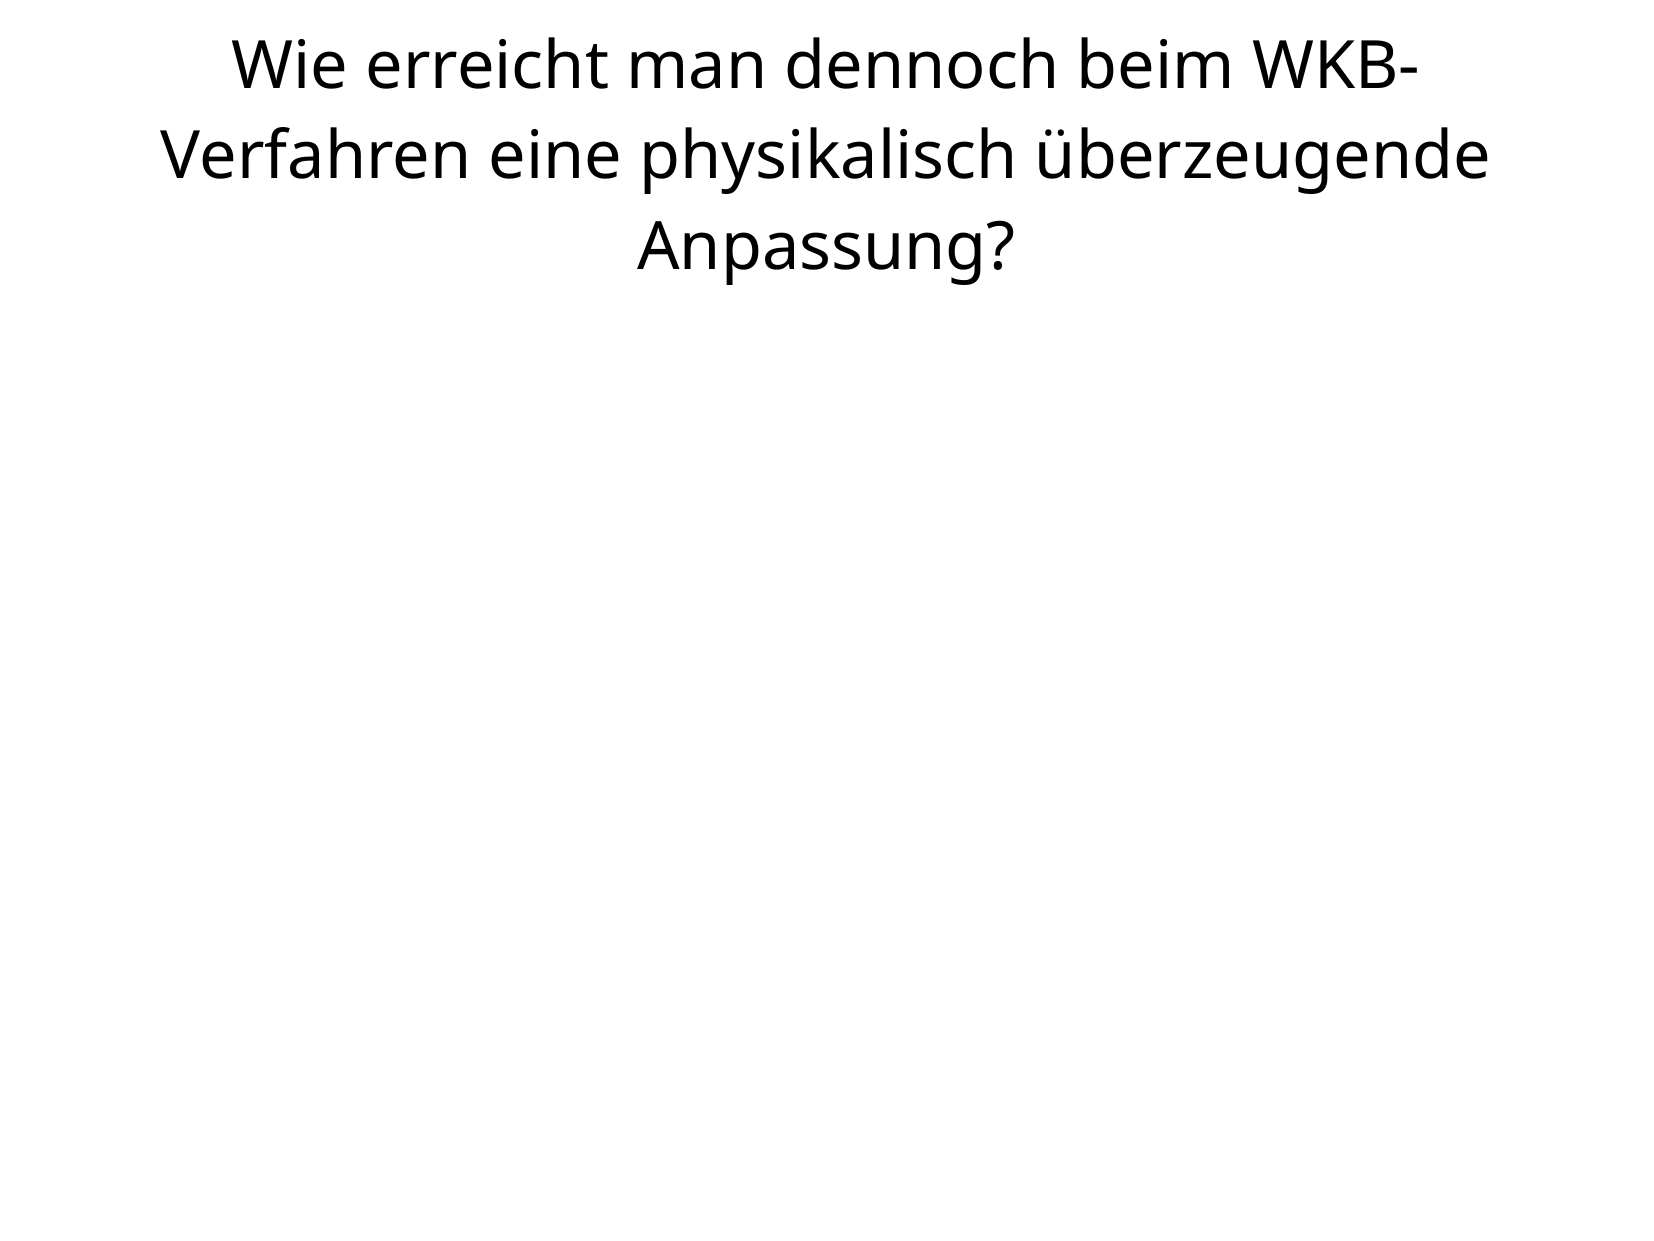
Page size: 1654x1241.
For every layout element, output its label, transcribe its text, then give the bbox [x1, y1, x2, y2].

title Wie erreicht man dennoch beim WKB-Verfahren eine physikalisch überzeugende Anpassung? [82, 49, 1571, 257]
